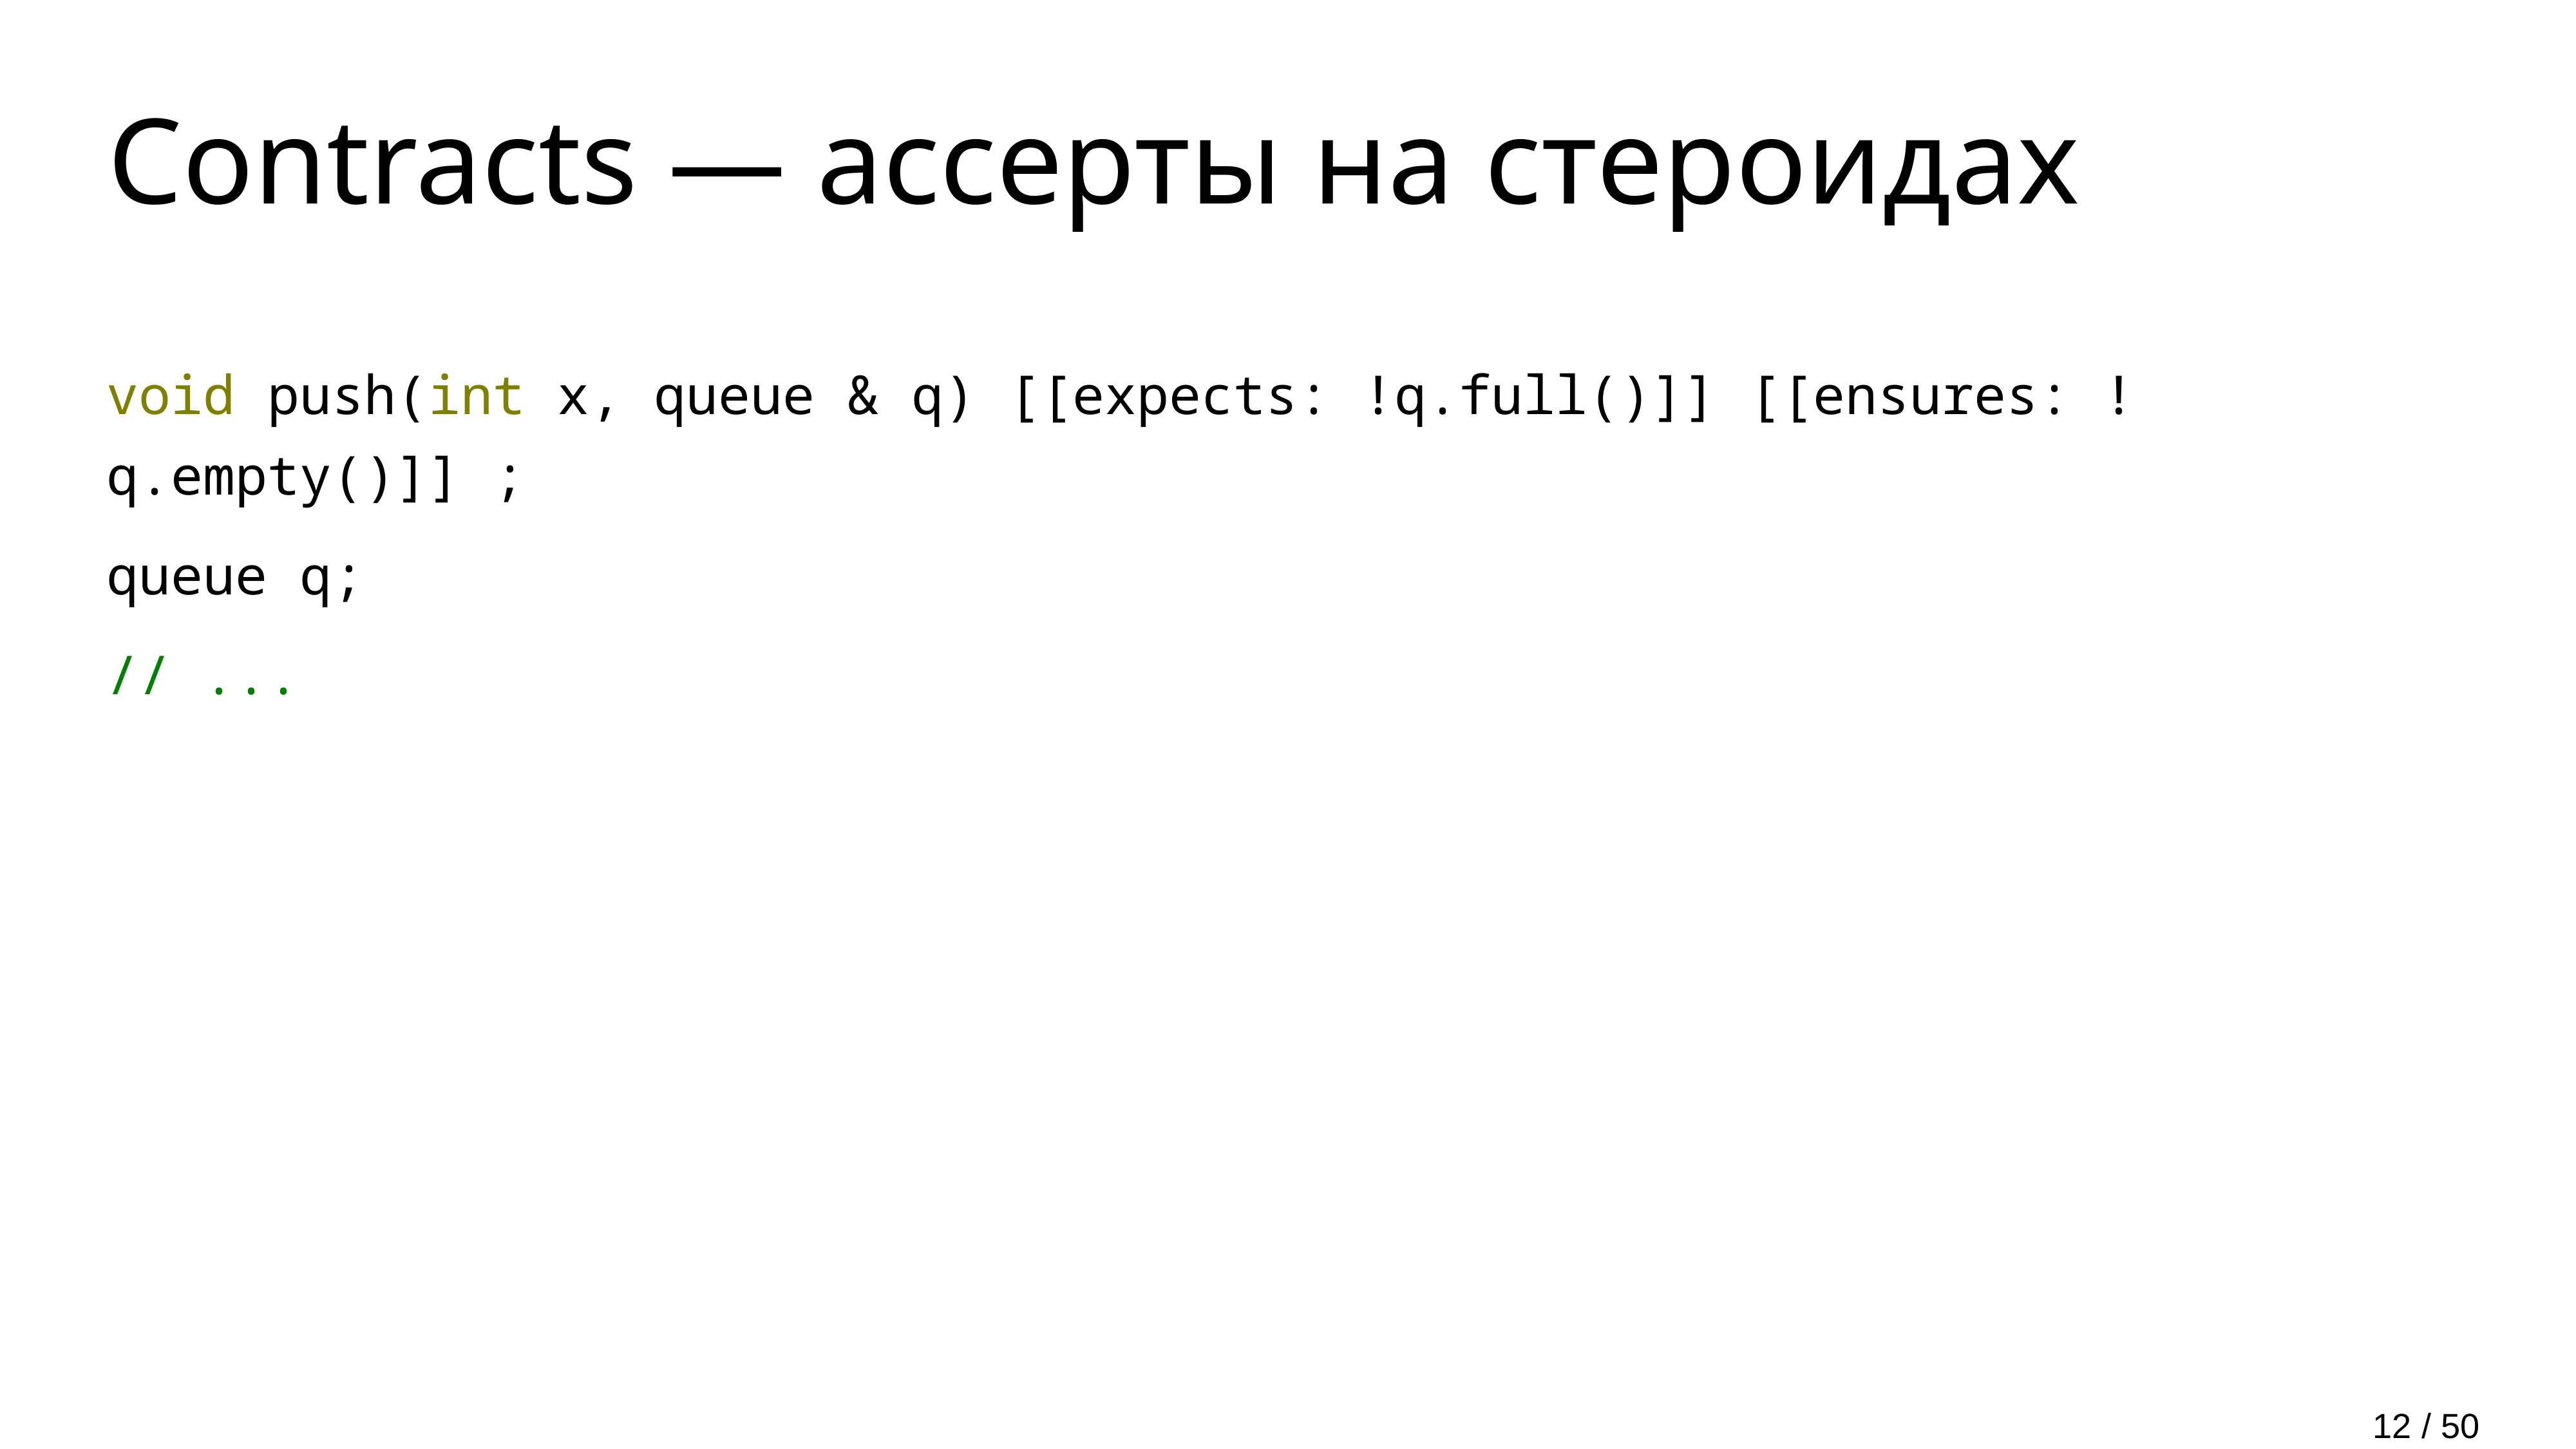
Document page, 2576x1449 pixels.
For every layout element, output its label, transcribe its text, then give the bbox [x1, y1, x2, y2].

title Contracts — ассерты на стероидах [108, 80, 2468, 242]
list void push(int x, queue & q) [[expects: !q.full()]] [[ensures: !q.empty()]] ; queue q; // ... [0, 295, 2576, 1449]
text_box <number> / 50 [2363, 1402, 2576, 1449]
